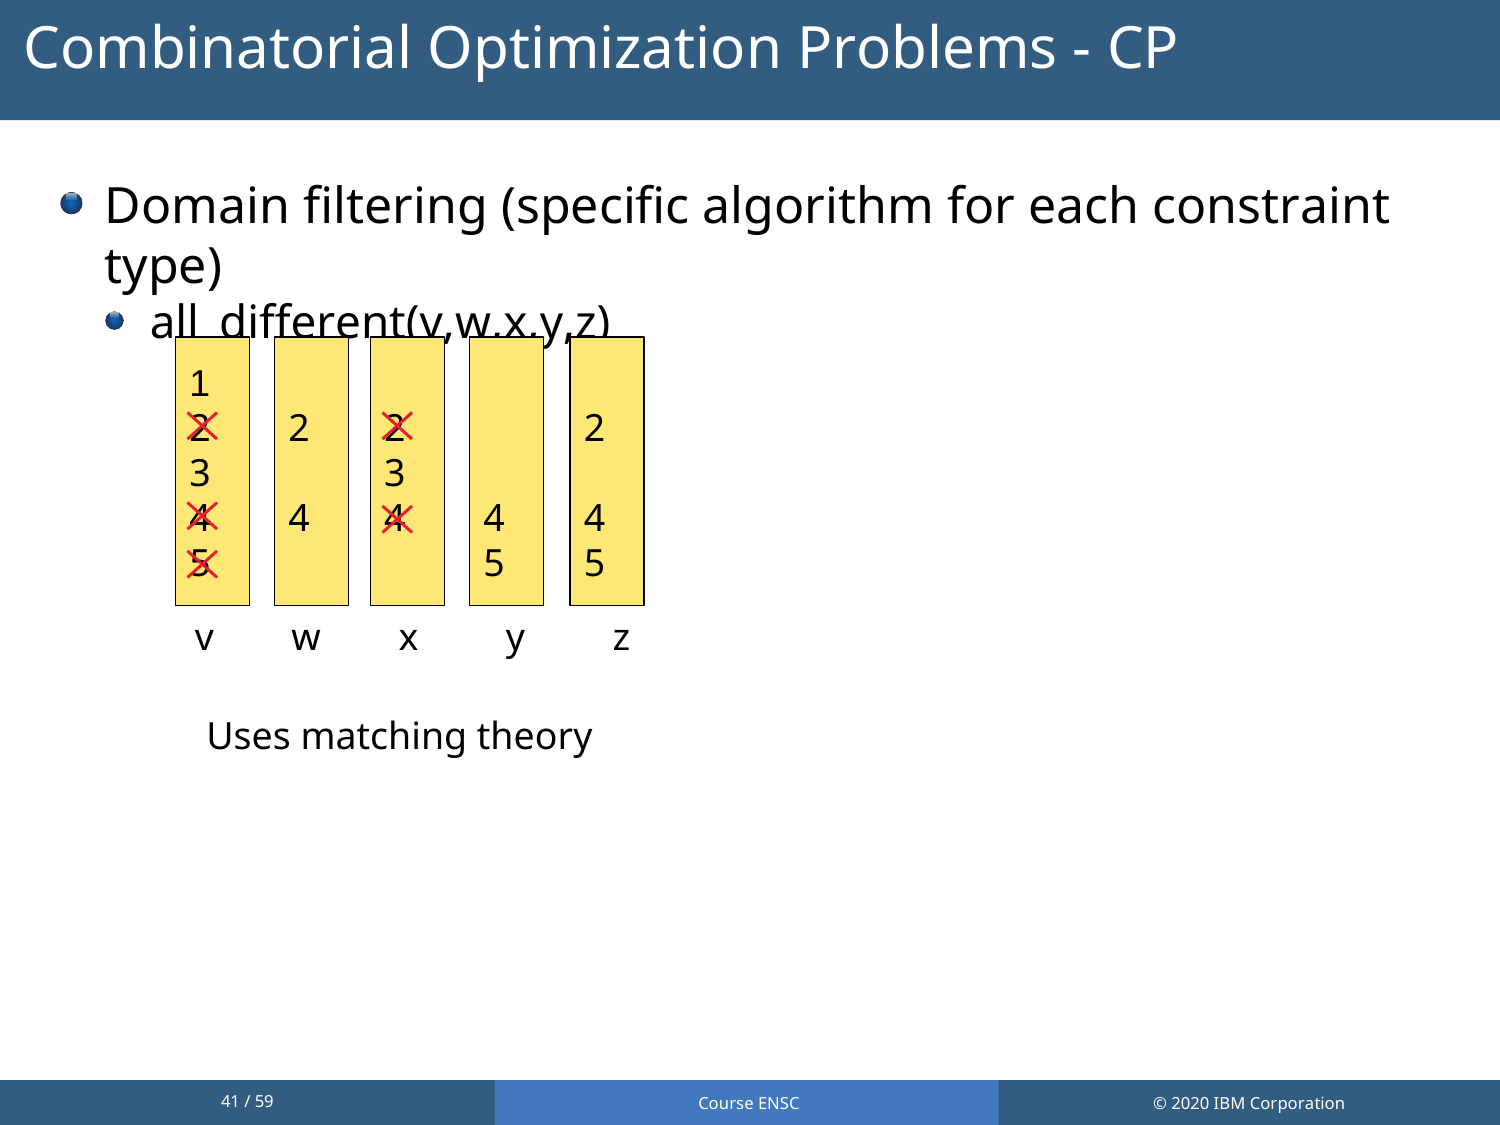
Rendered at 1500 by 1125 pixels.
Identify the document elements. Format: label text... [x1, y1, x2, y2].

text_box 1 2 3 4 5 [175, 337, 250, 606]
text_box Uses matching theory [191, 705, 593, 765]
text_box 2 4 5 [570, 337, 644, 606]
text_box 2 3 4 [370, 337, 445, 606]
title Combinatorial Optimization Problems - CP [0, 0, 1500, 121]
text_box 2 4 [274, 337, 349, 605]
text_box 4 5 [469, 337, 544, 606]
list Domain filtering (specific algorithm for each constraint type) all_different(v,w,x,y,z) [45, 165, 1486, 1051]
text_box v w x y z [180, 605, 632, 666]
